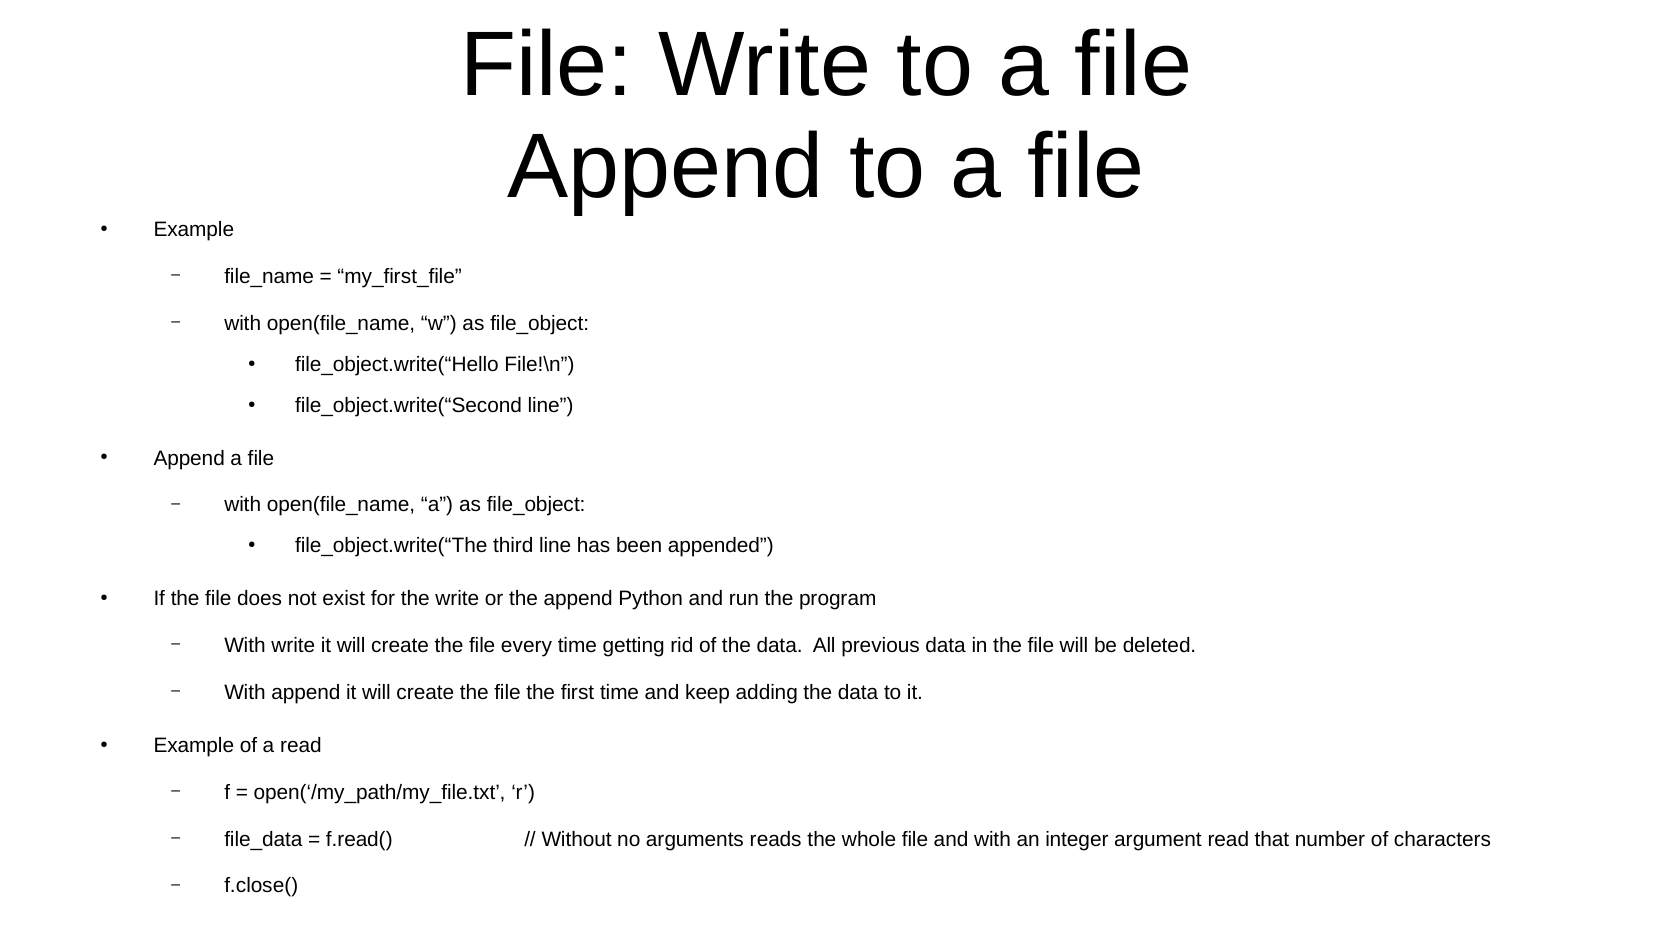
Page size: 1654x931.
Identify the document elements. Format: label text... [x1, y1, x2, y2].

title File: Write to a file Append to a file [82, 12, 1571, 217]
list Example file_name = “my_first_file” with open(file_name, “w”) as file_object: file_object.write(“Hello File!\n”) file_object.write(“Second line”) Append a file with open(file_name, “a”) as file_object: file_object.write(“The third line has been appended”) If the file does not exist for the write or the append Python and run the program With write it will create the file every time getting rid of the data. All previous data in the file will be deleted. With append it will create the file the first time and keep adding the data to it. Example of a read f = open(‘/my_path/my_file.txt’, ‘r’) file_data = f.read() // Without no arguments reads the whole file and with an integer argument read that number of characters f.close() [82, 217, 1621, 901]
